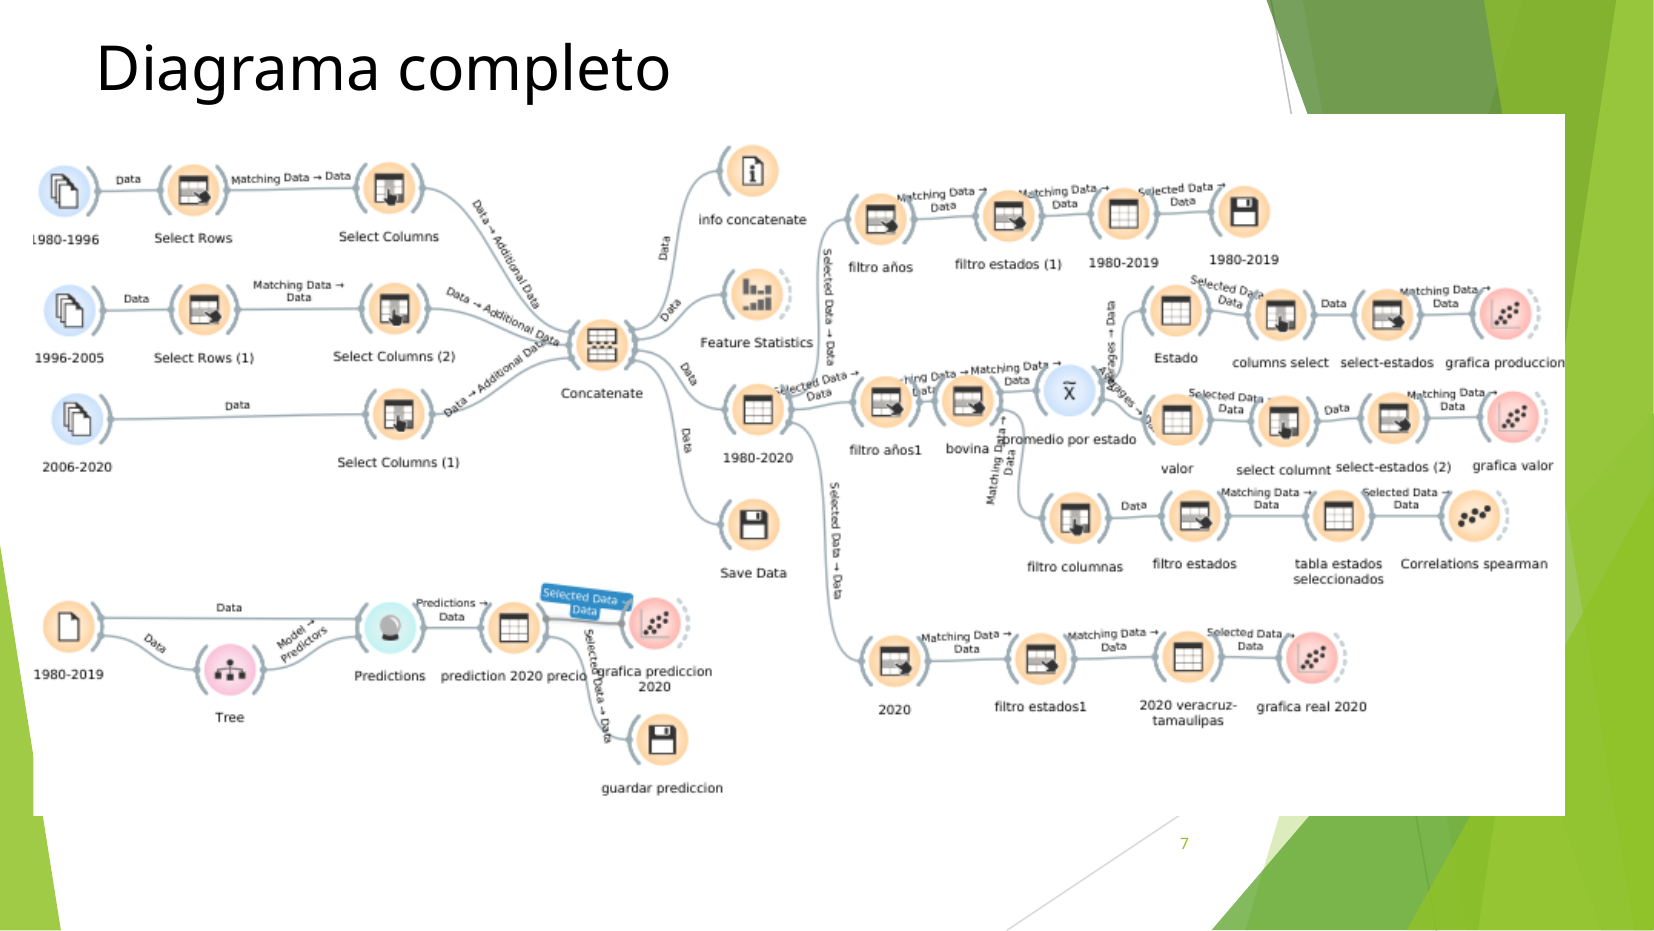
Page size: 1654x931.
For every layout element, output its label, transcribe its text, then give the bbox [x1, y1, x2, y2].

text_box [1165, 819, 1258, 869]
picture [33, 114, 1565, 816]
title Diagrama completo [80, 20, 699, 111]
